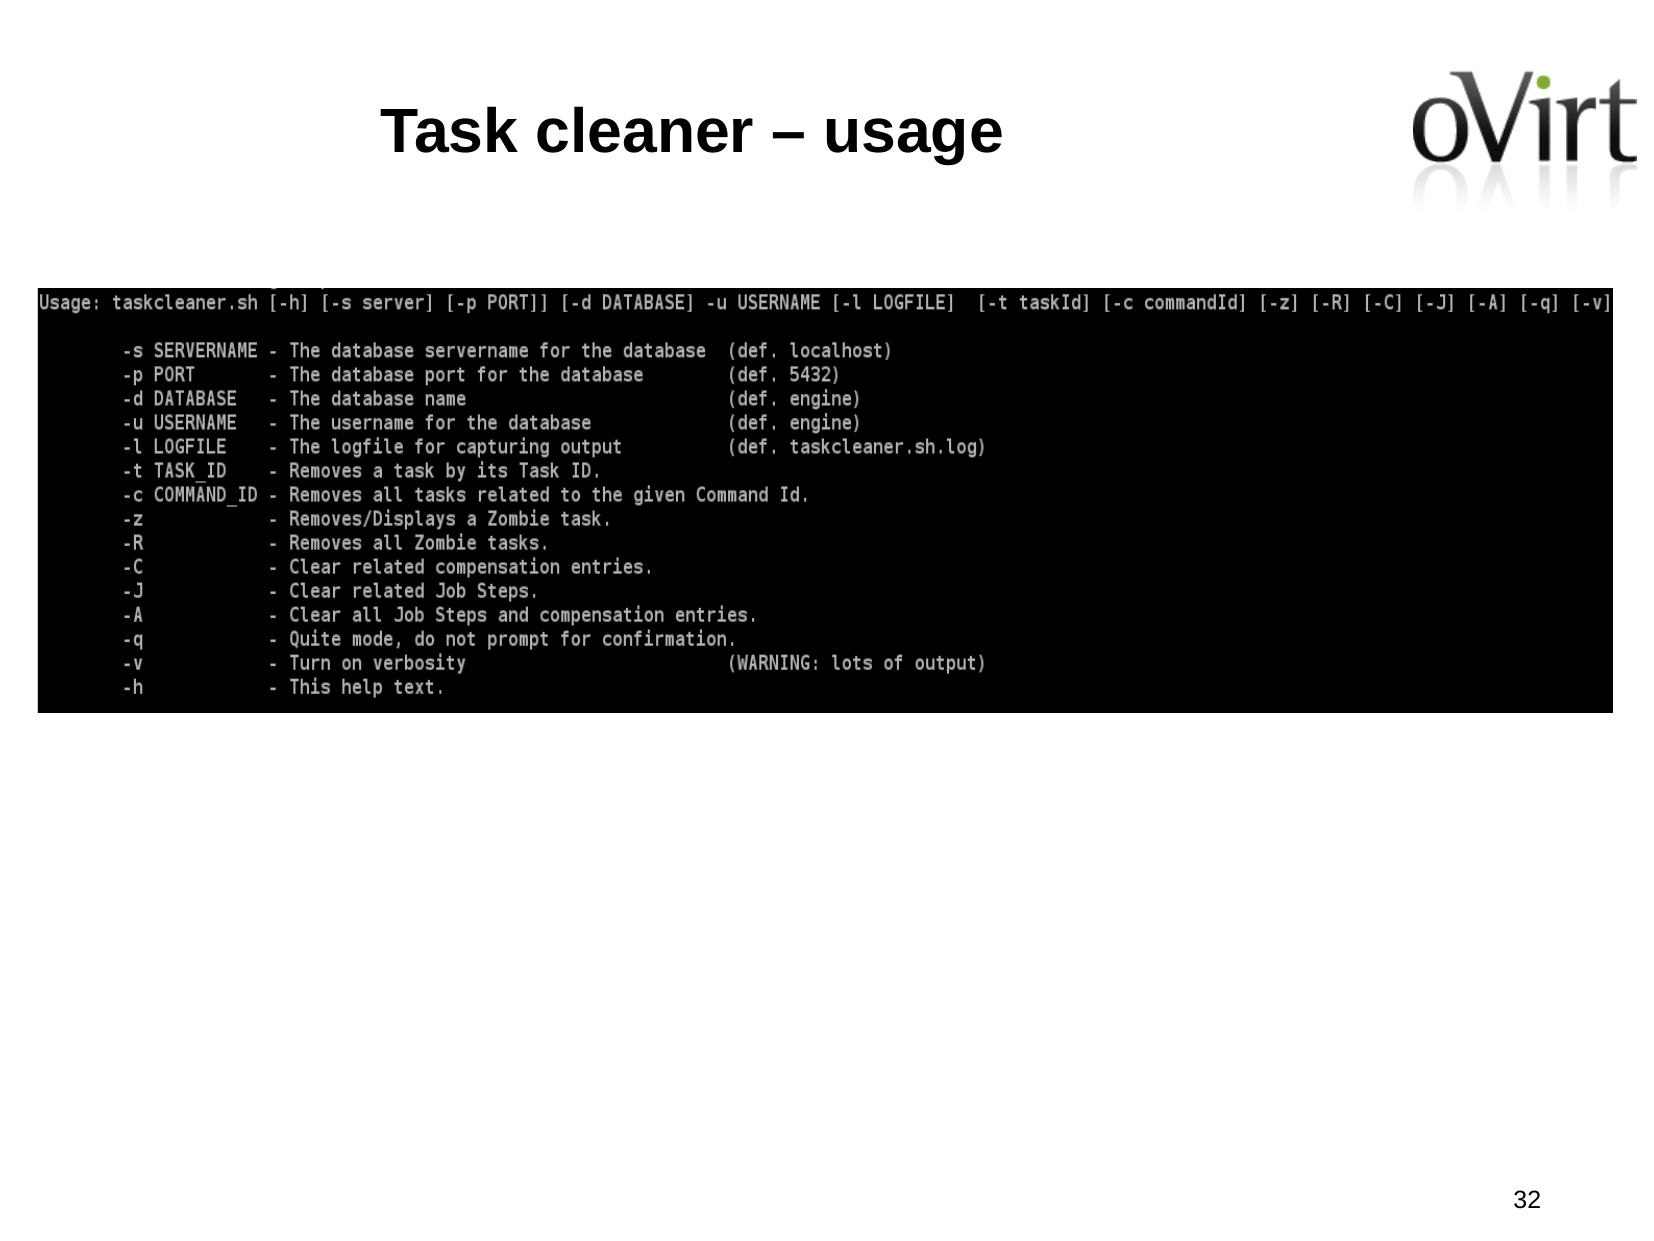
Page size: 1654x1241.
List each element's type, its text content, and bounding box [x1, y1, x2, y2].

picture [1413, 63, 1637, 212]
picture [37, 288, 1613, 713]
title Task cleaner – usage [82, 37, 1303, 226]
